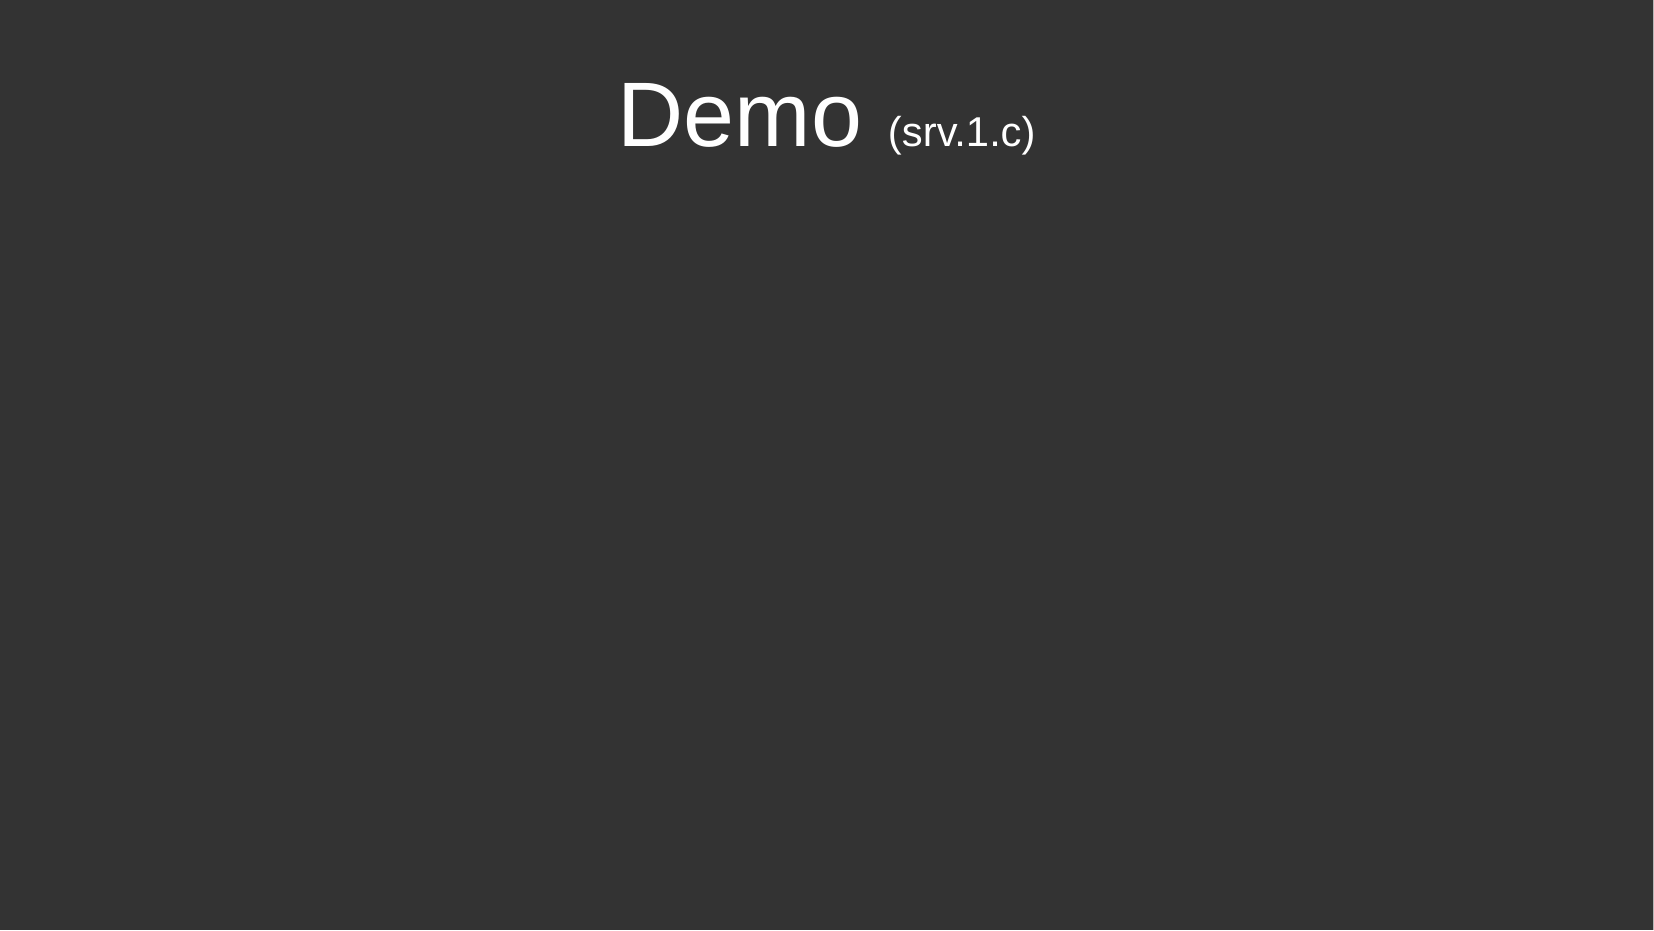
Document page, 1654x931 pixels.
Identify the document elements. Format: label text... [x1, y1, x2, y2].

title Demo (srv.1.c) [82, 37, 1571, 193]
